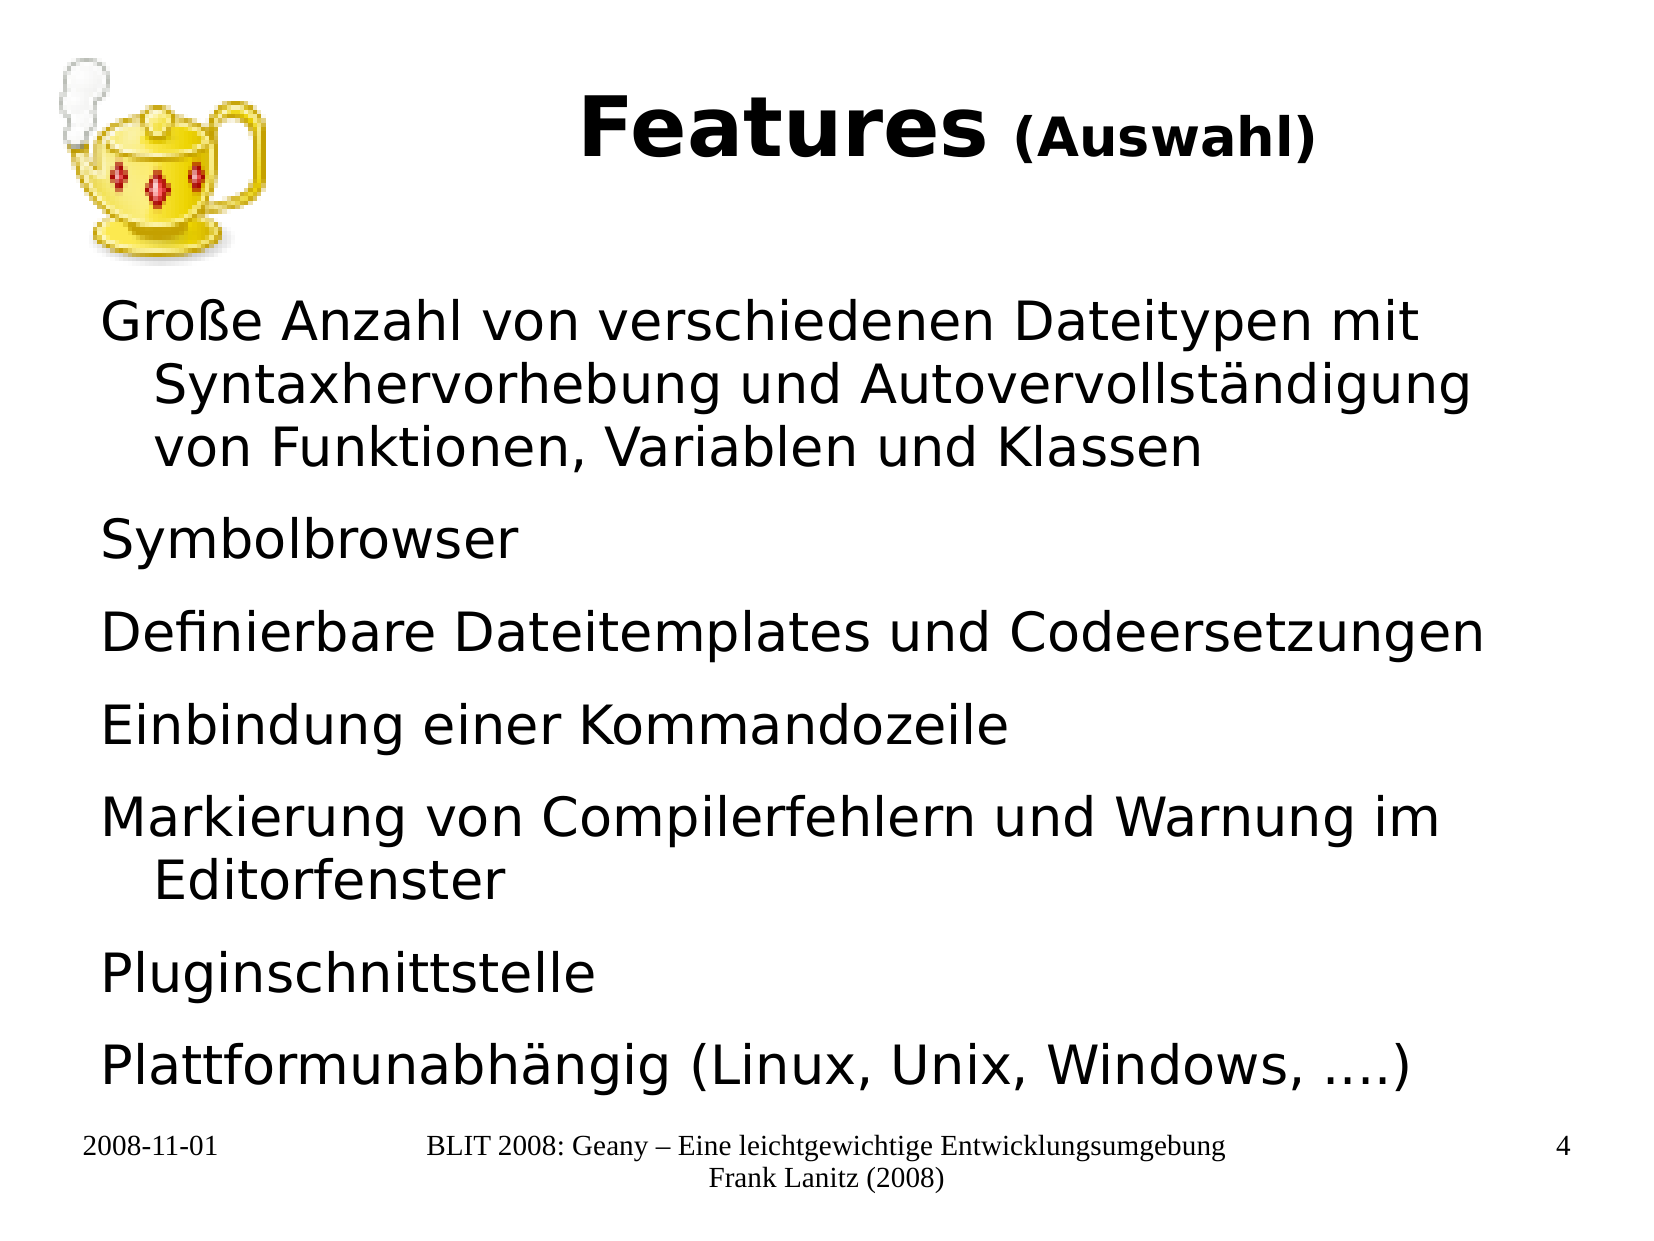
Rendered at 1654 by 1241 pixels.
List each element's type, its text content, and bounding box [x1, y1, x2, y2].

title Features (Auswahl) [324, 56, 1571, 200]
list Große Anzahl von verschiedenen Dateitypen mit Syntaxhervorhebung und Autovervollständigung von Funktionen, Variablen und Klassen Symbolbrowser Definierbare Dateitemplates und Codeersetzungen Einbindung einer Kommandozeile Markierung von Compilerfehlern und Warnung im Editorfenster Pluginschnittstelle Plattformunabhängig (Linux, Unix, Windows, ....) [82, 290, 1571, 1109]
picture [59, 58, 266, 266]
